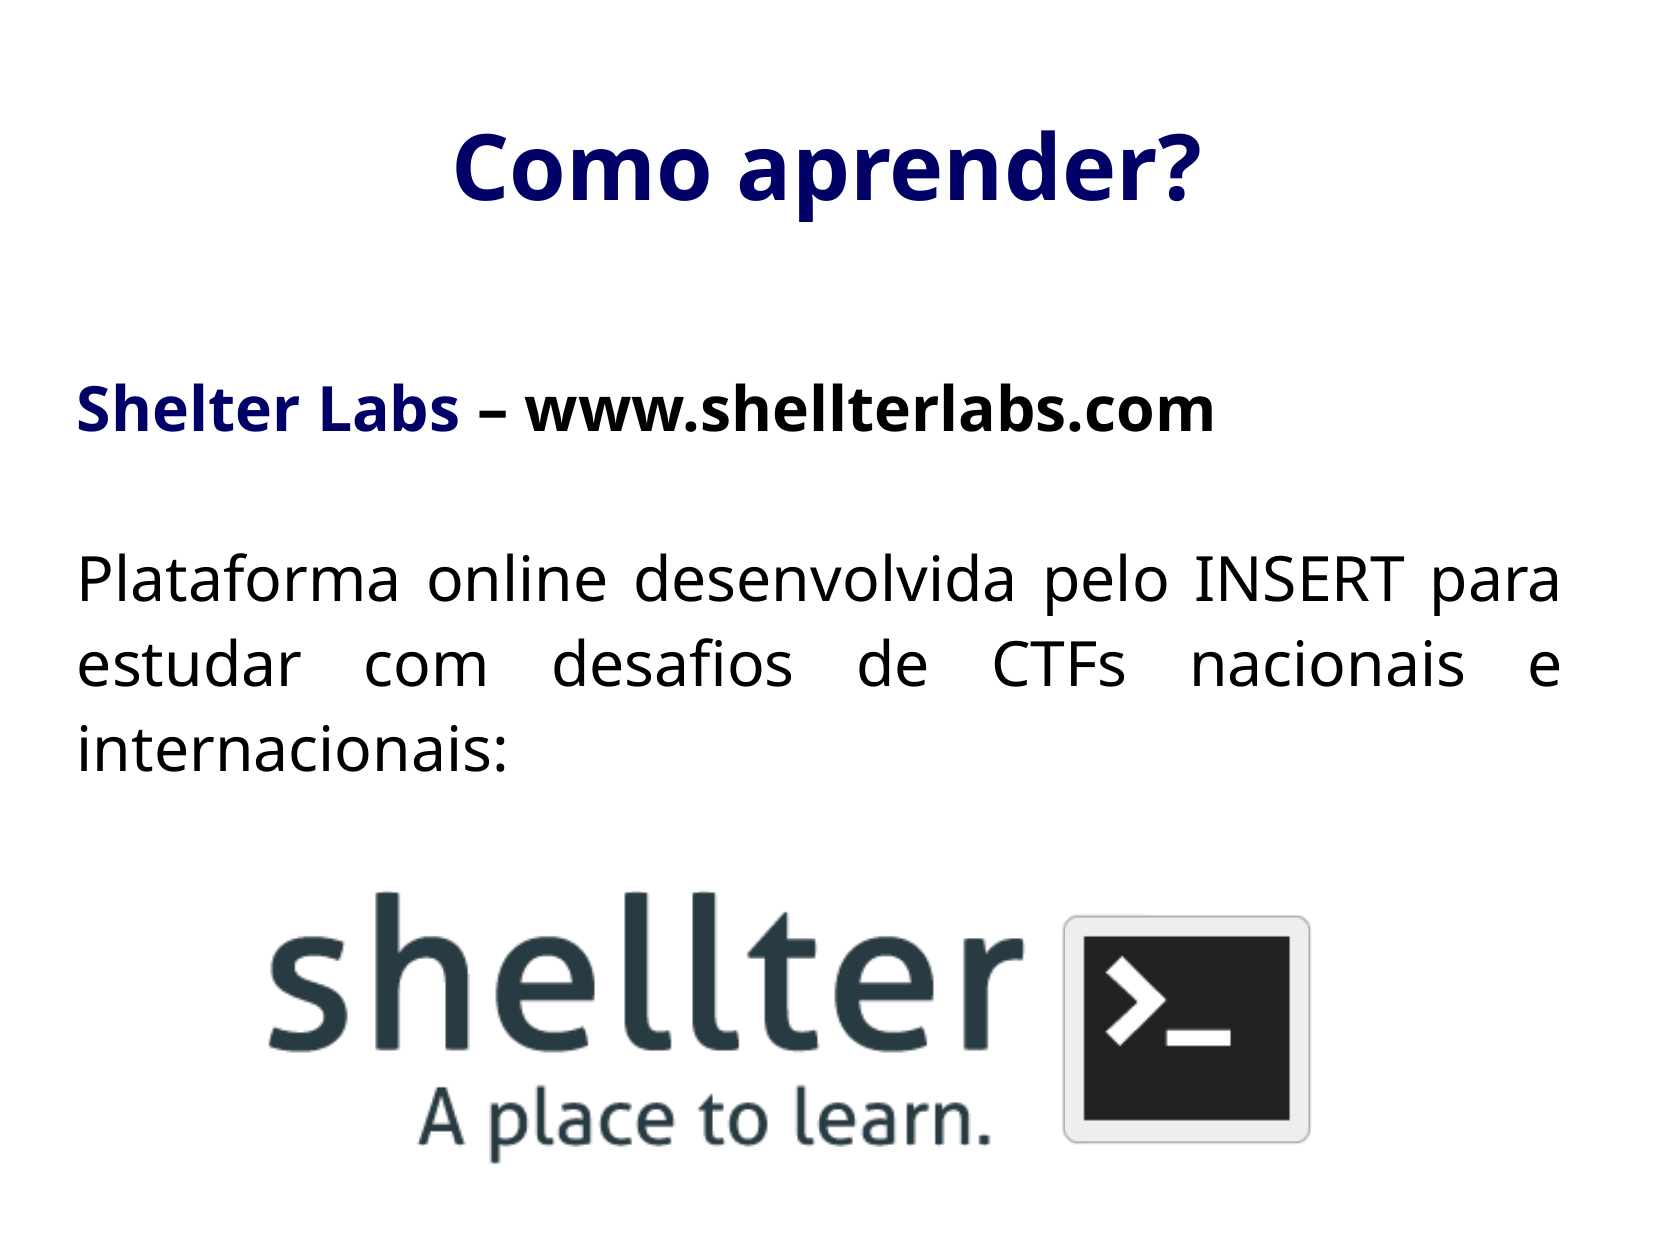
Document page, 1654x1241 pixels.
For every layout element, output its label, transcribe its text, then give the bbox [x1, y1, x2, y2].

picture [232, 843, 1347, 1193]
title Como aprender? [82, 61, 1571, 269]
subtitle Shelter Labs – www.shellterlabs.com Plataforma online desenvolvida pelo INSERT para estudar com desafios de CTFs nacionais e internacionais: [76, 307, 1565, 847]
